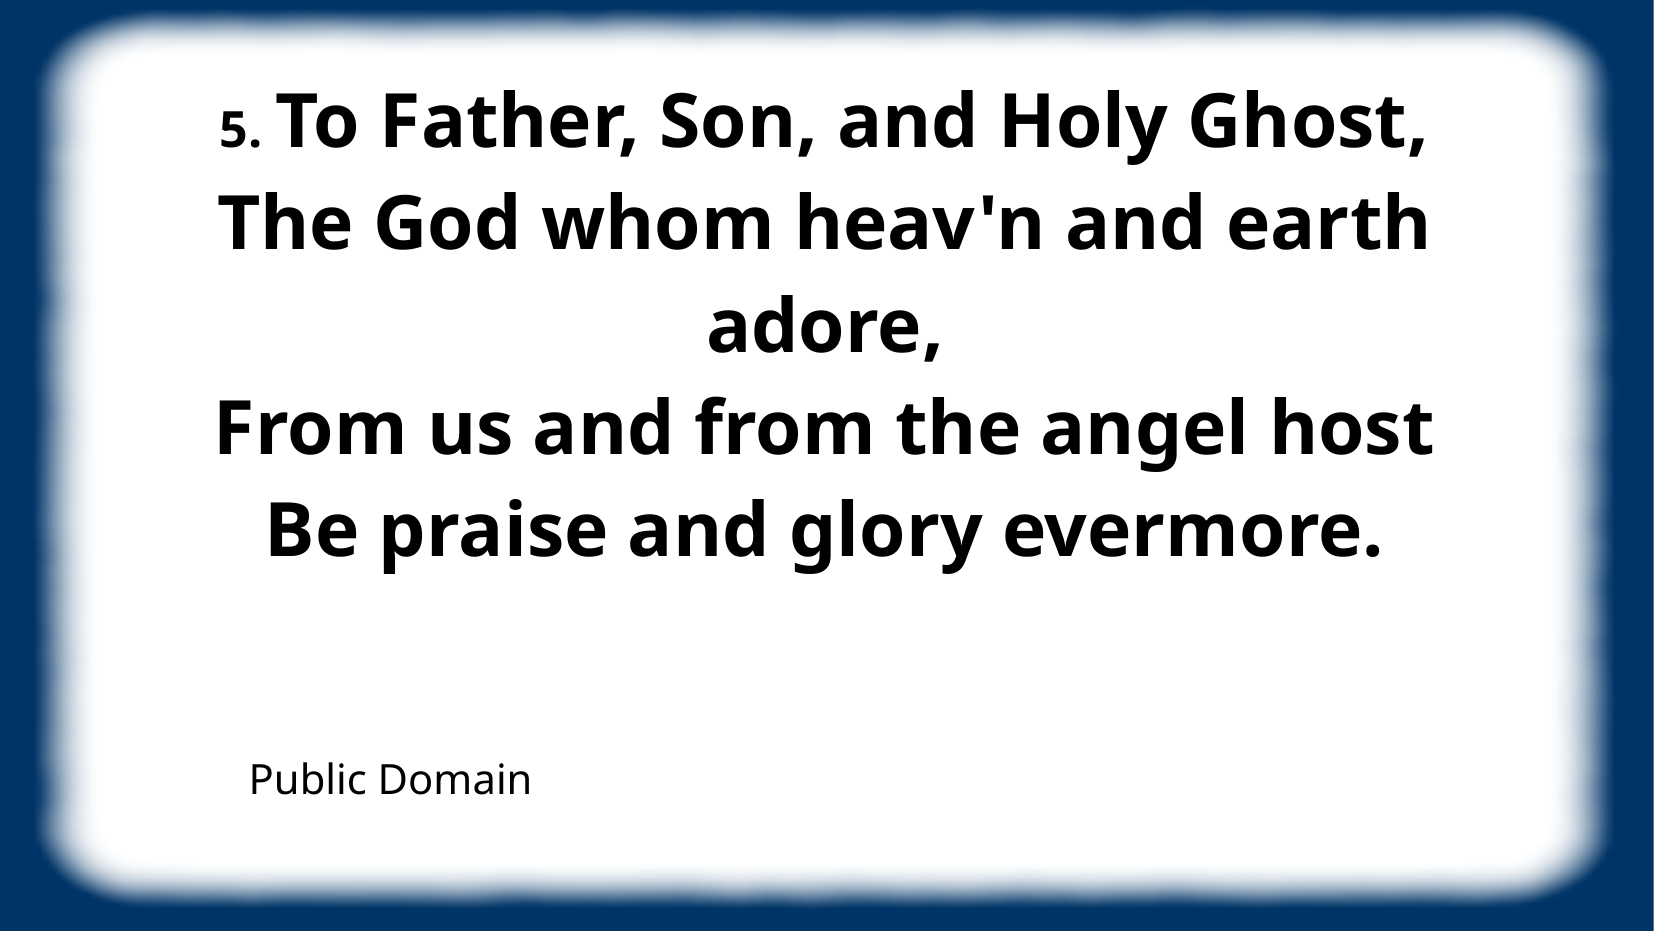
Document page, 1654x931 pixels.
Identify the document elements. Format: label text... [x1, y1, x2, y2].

picture [0, 0, 1654, 931]
text_box 5. To Father, Son, and Holy Ghost, The God whom heav'n and earth adore, From us and from the angel host Be praise and glory evermore. Public Domain [105, 60, 1546, 697]
